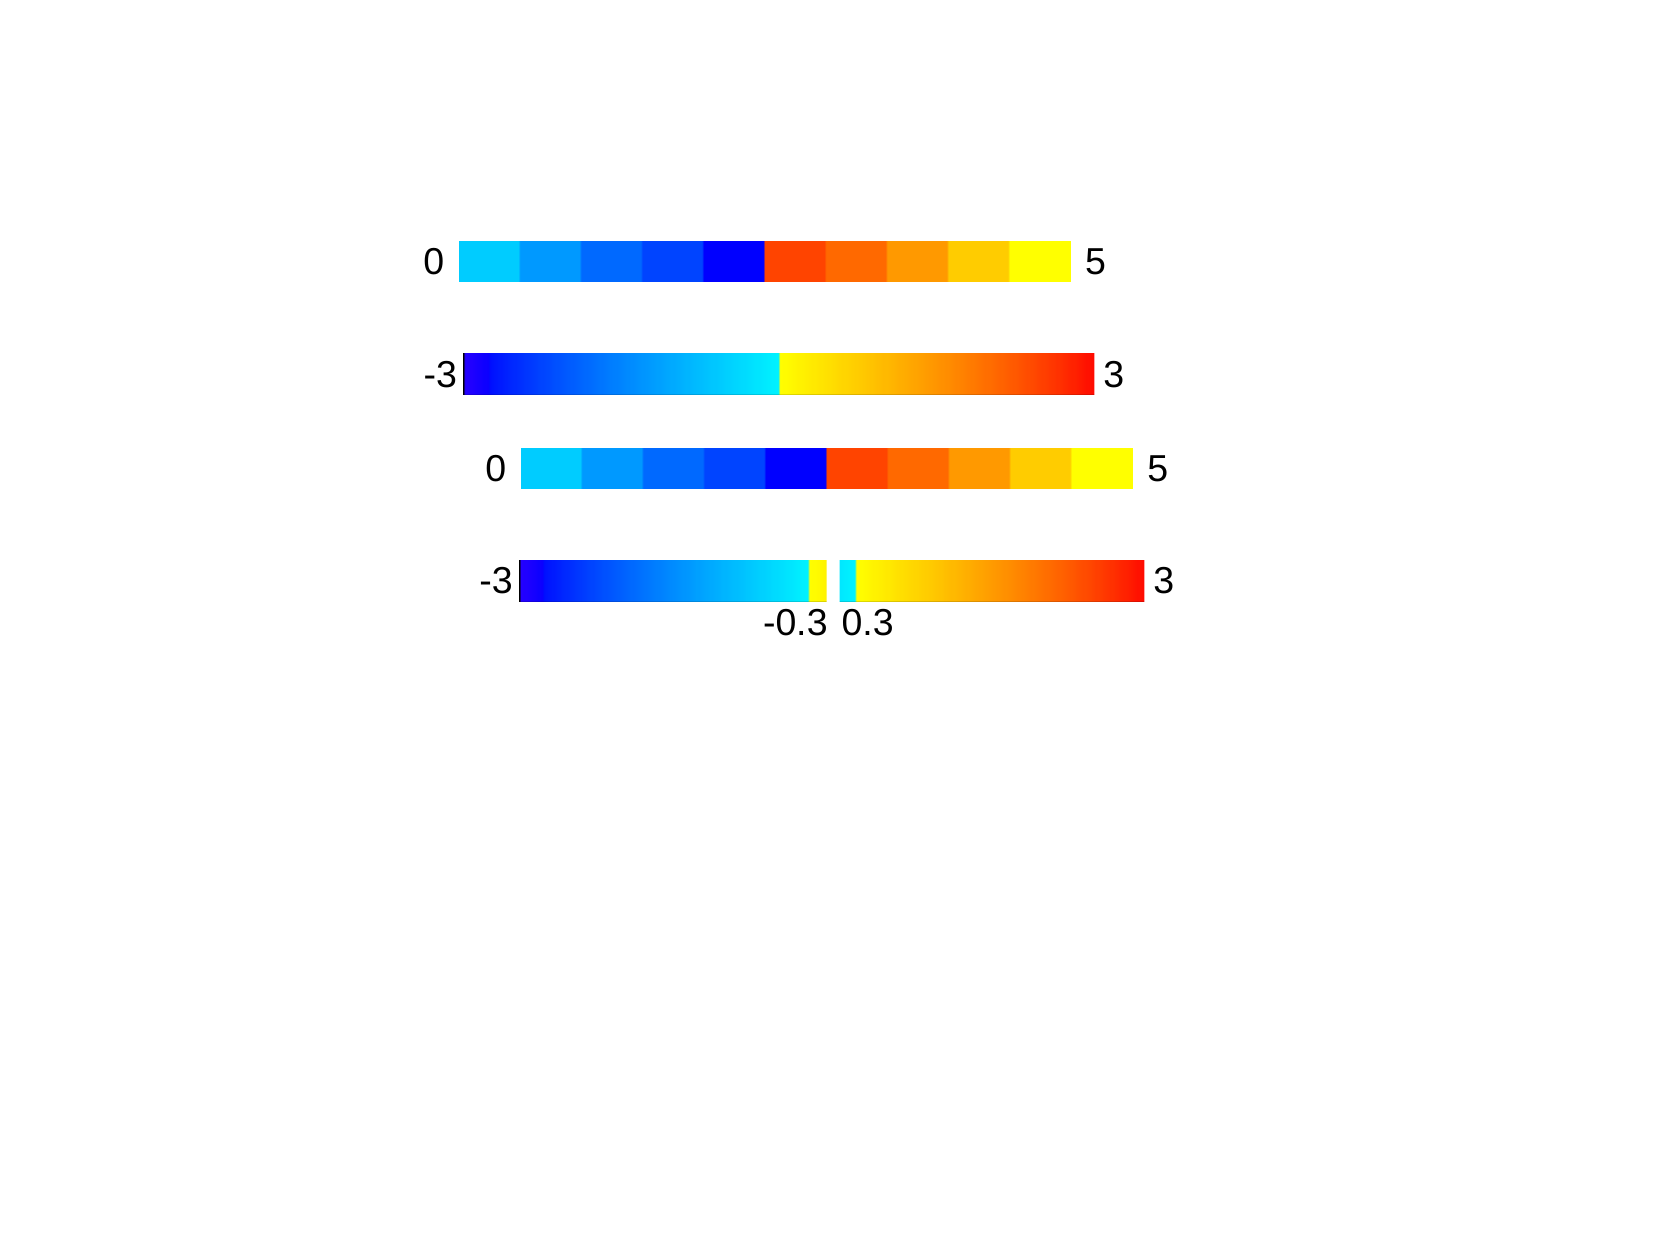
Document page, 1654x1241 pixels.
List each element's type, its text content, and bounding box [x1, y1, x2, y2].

picture [729, 353, 1088, 395]
picture [519, 560, 704, 602]
text_box 0 [470, 440, 522, 497]
text_box 3 [1088, 345, 1139, 403]
text_box 5 [1070, 233, 1121, 291]
text_box 3 [1138, 552, 1189, 610]
picture [839, 560, 1138, 602]
text_box -3 [464, 552, 528, 610]
picture [583, 448, 1132, 489]
text_box 0.3 [826, 593, 909, 651]
text_box 5 [1132, 440, 1183, 497]
picture [521, 241, 1070, 282]
text_box -3 [408, 345, 472, 403]
picture [763, 560, 827, 593]
text_box 0 [408, 233, 460, 291]
picture [472, 353, 665, 395]
text_box -0.3 [748, 593, 826, 651]
